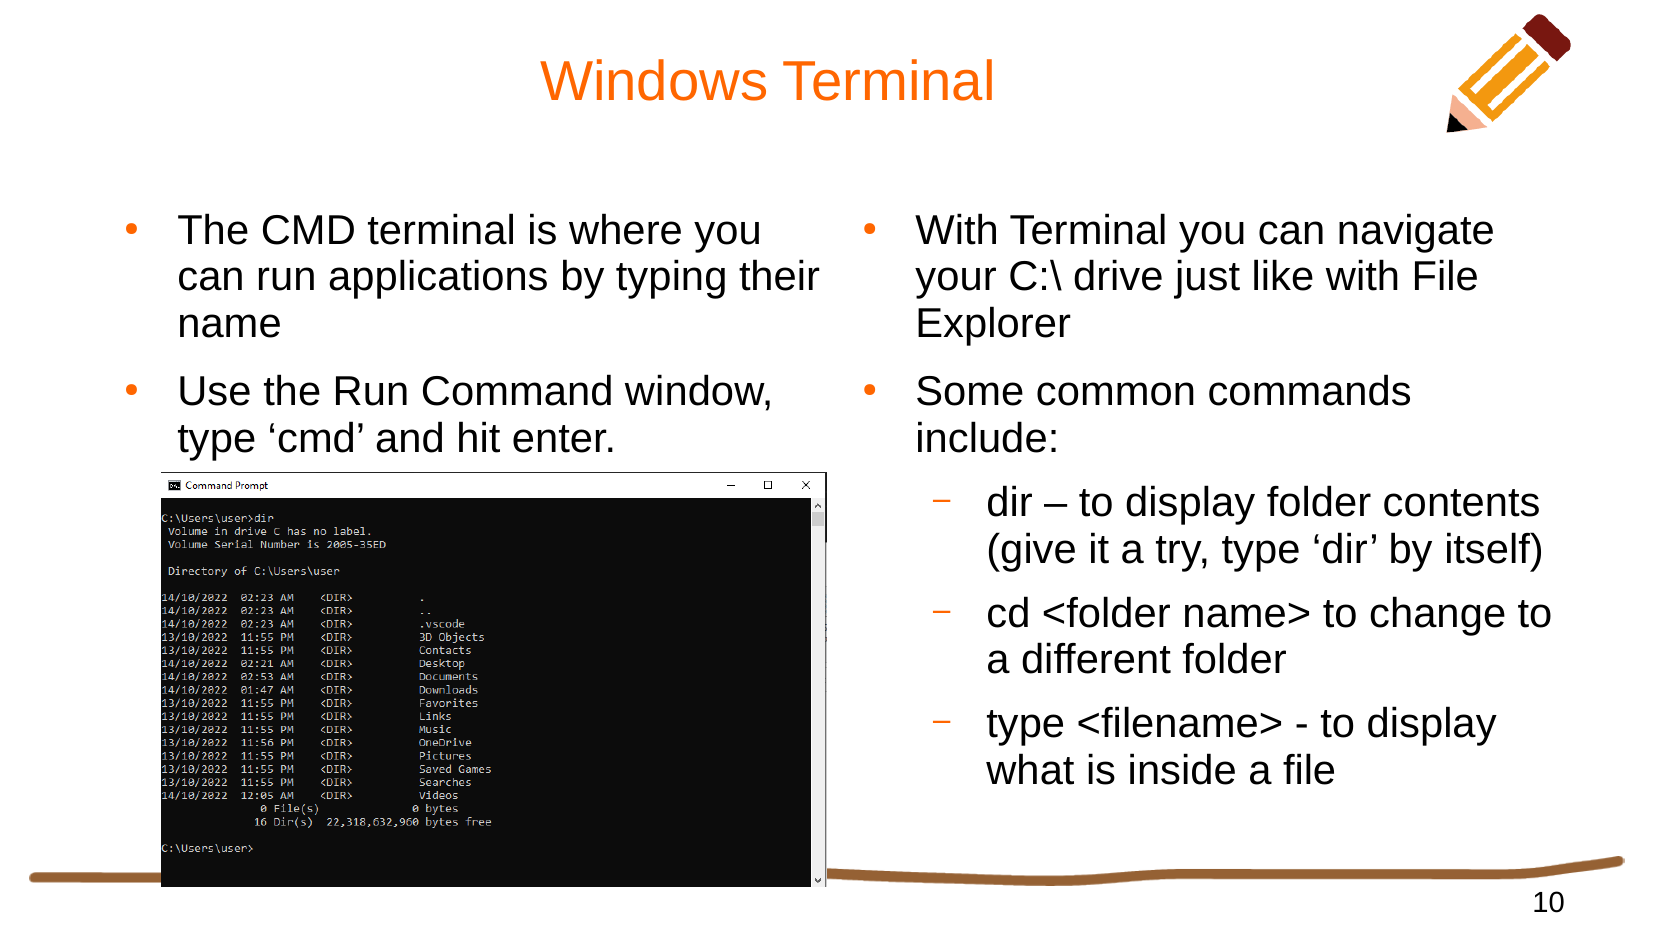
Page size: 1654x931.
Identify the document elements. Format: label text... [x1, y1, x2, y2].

title Windows Terminal [88, 29, 1447, 133]
picture [1446, 14, 1571, 133]
picture [29, 472, 1625, 887]
list The CMD terminal is where you can run applications by typing their name Use the Run Command window, type ‘cmd’ and hit enter. [106, 206, 827, 857]
list With Terminal you can navigate your C:\ drive just like with File Explorer Some common commands include: dir – to display folder contents (give it a try, type ‘dir’ by itself) cd <folder name> to change to a different folder type <filename> - to display what is inside a file [844, 206, 1565, 857]
